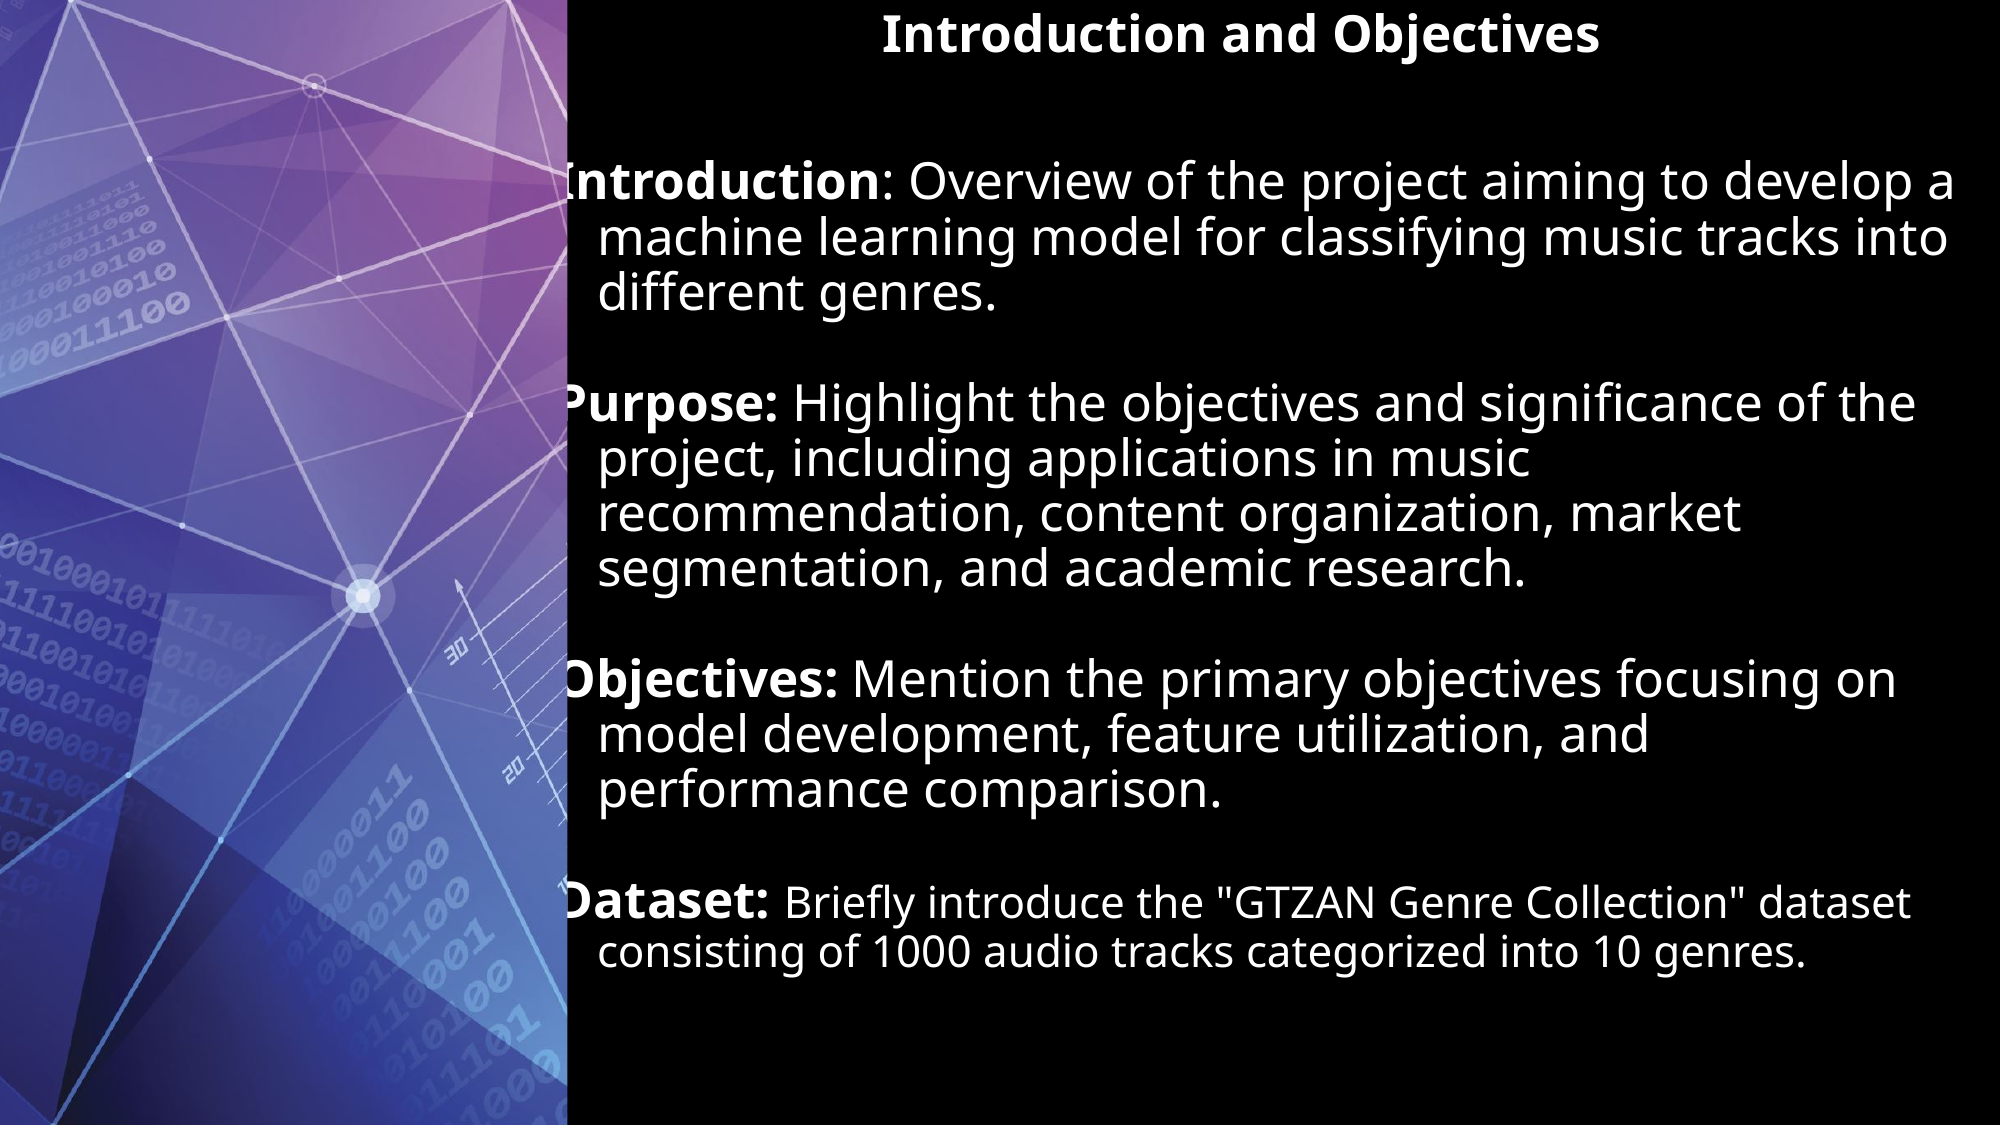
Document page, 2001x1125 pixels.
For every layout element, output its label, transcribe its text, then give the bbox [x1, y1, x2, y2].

picture [0, 0, 568, 1125]
title Introduction and Objectives Introduction: Overview of the project aiming to develop a machine learning model for classifying music tracks into different genres. Purpose: Highlight the objectives and significance of the project, including applications in music recommendation, content organization, market segmentation, and academic research. Objectives: Mention the primary objectives focusing on model development, feature utilization, and performance comparison. Dataset: Briefly introduce the "GTZAN Genre Collection" dataset consisting of 1000 audio tracks categorized into 10 genres. [568, 0, 1985, 991]
